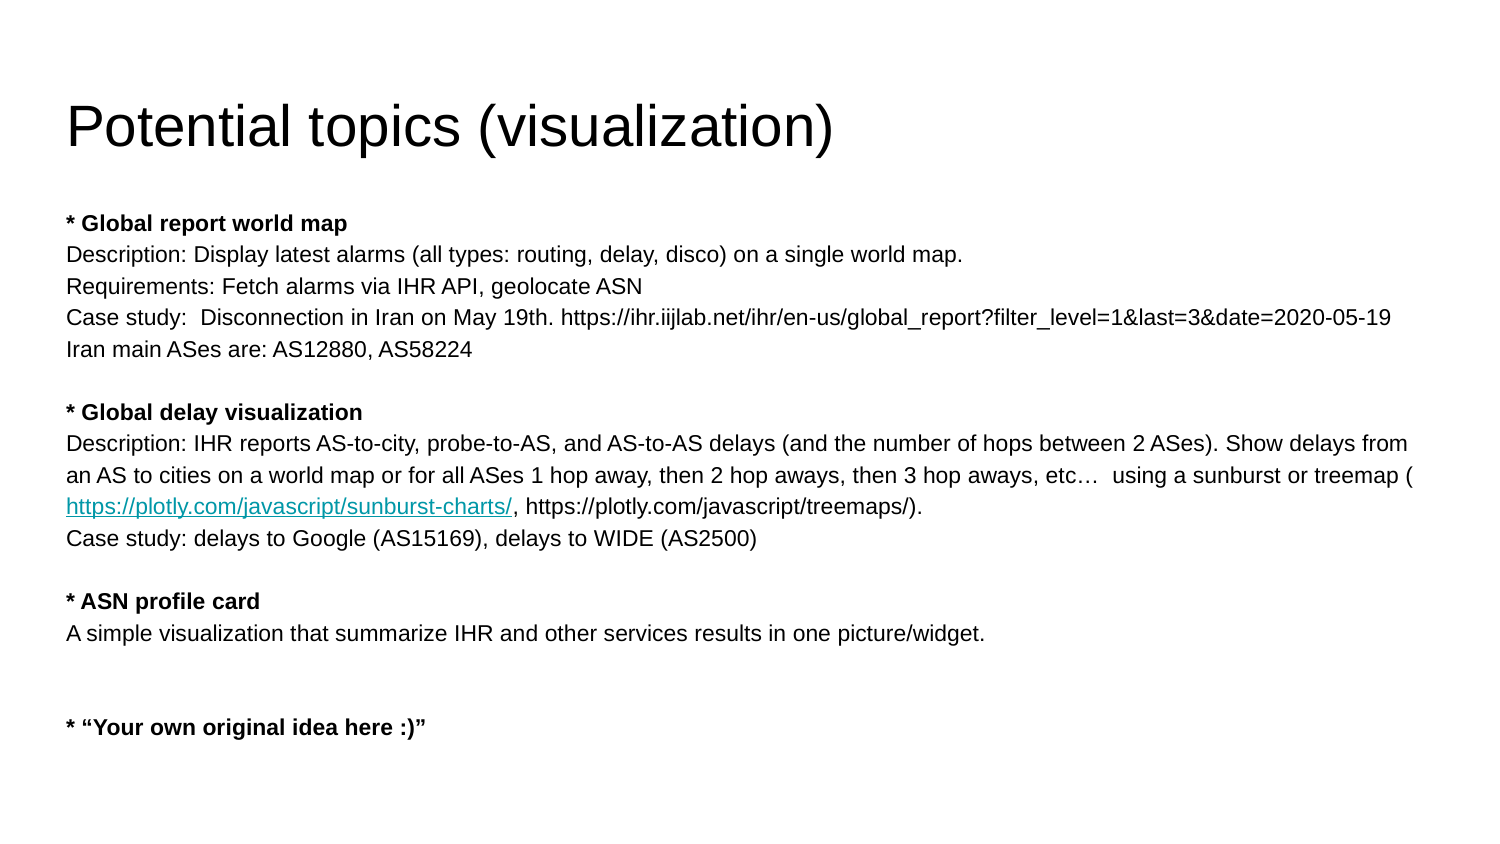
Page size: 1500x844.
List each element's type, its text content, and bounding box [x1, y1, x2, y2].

title Potential topics (visualization) [51, 72, 1449, 167]
list * Global report world map Description: Display latest alarms (all types: routing, delay, disco) on a single world map. Requirements: Fetch alarms via IHR API, geolocate ASN Case study: Disconnection in Iran on May 19th. https://ihr.iijlab.net/ihr/en-us/global_report?filter_level=1&last=3&date=2020-05-19 Iran main ASes are: AS12880, AS58224 * Global delay visualization Description: IHR reports AS-to-city, probe-to-AS, and AS-to-AS delays (and the number of hops between 2 ASes). Show delays from an AS to cities on a world map or for all ASes 1 hop away, then 2 hop aways, then 3 hop aways, etc… using a sunburst or treemap (https://plotly.com/javascript/sunburst-charts/, https://plotly.com/javascript/treemaps/). Case study: delays to Google (AS15169), delays to WIDE (AS2500) * ASN profile card A simple visualization that summarize IHR and other services results in one picture/widget. * “Your own original idea here :)” [51, 189, 1449, 750]
